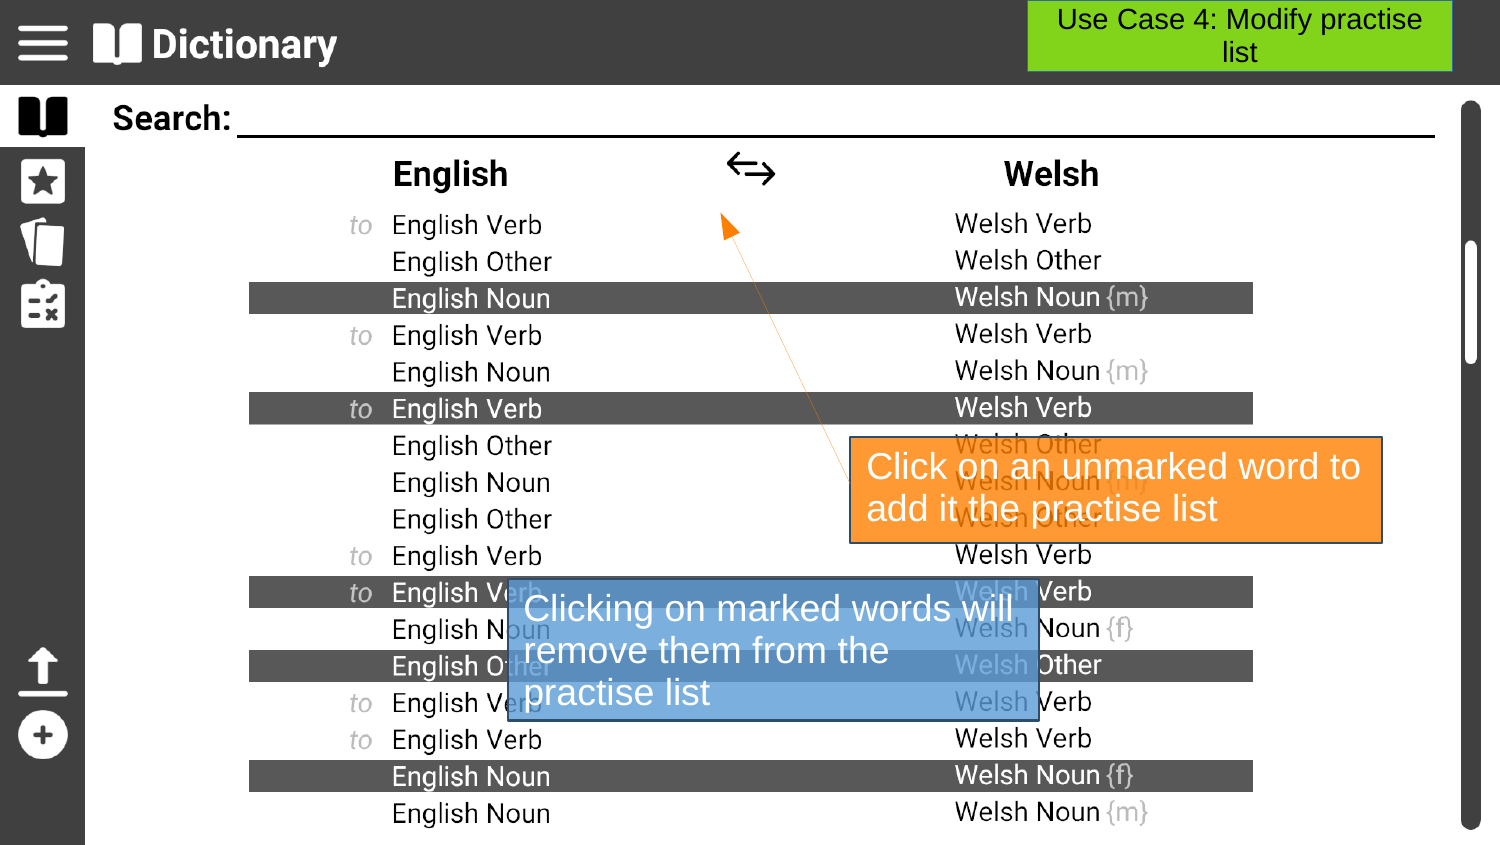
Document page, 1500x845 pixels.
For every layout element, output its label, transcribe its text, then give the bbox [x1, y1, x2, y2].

text_box Use Case 4: Modify practise list [1027, 0, 1453, 72]
text_box Clicking on marked words will remove them from the practise list [507, 578, 1040, 721]
picture [0, 0, 1500, 845]
text_box Click on an unmarked word to add it the practise list [850, 437, 1383, 544]
